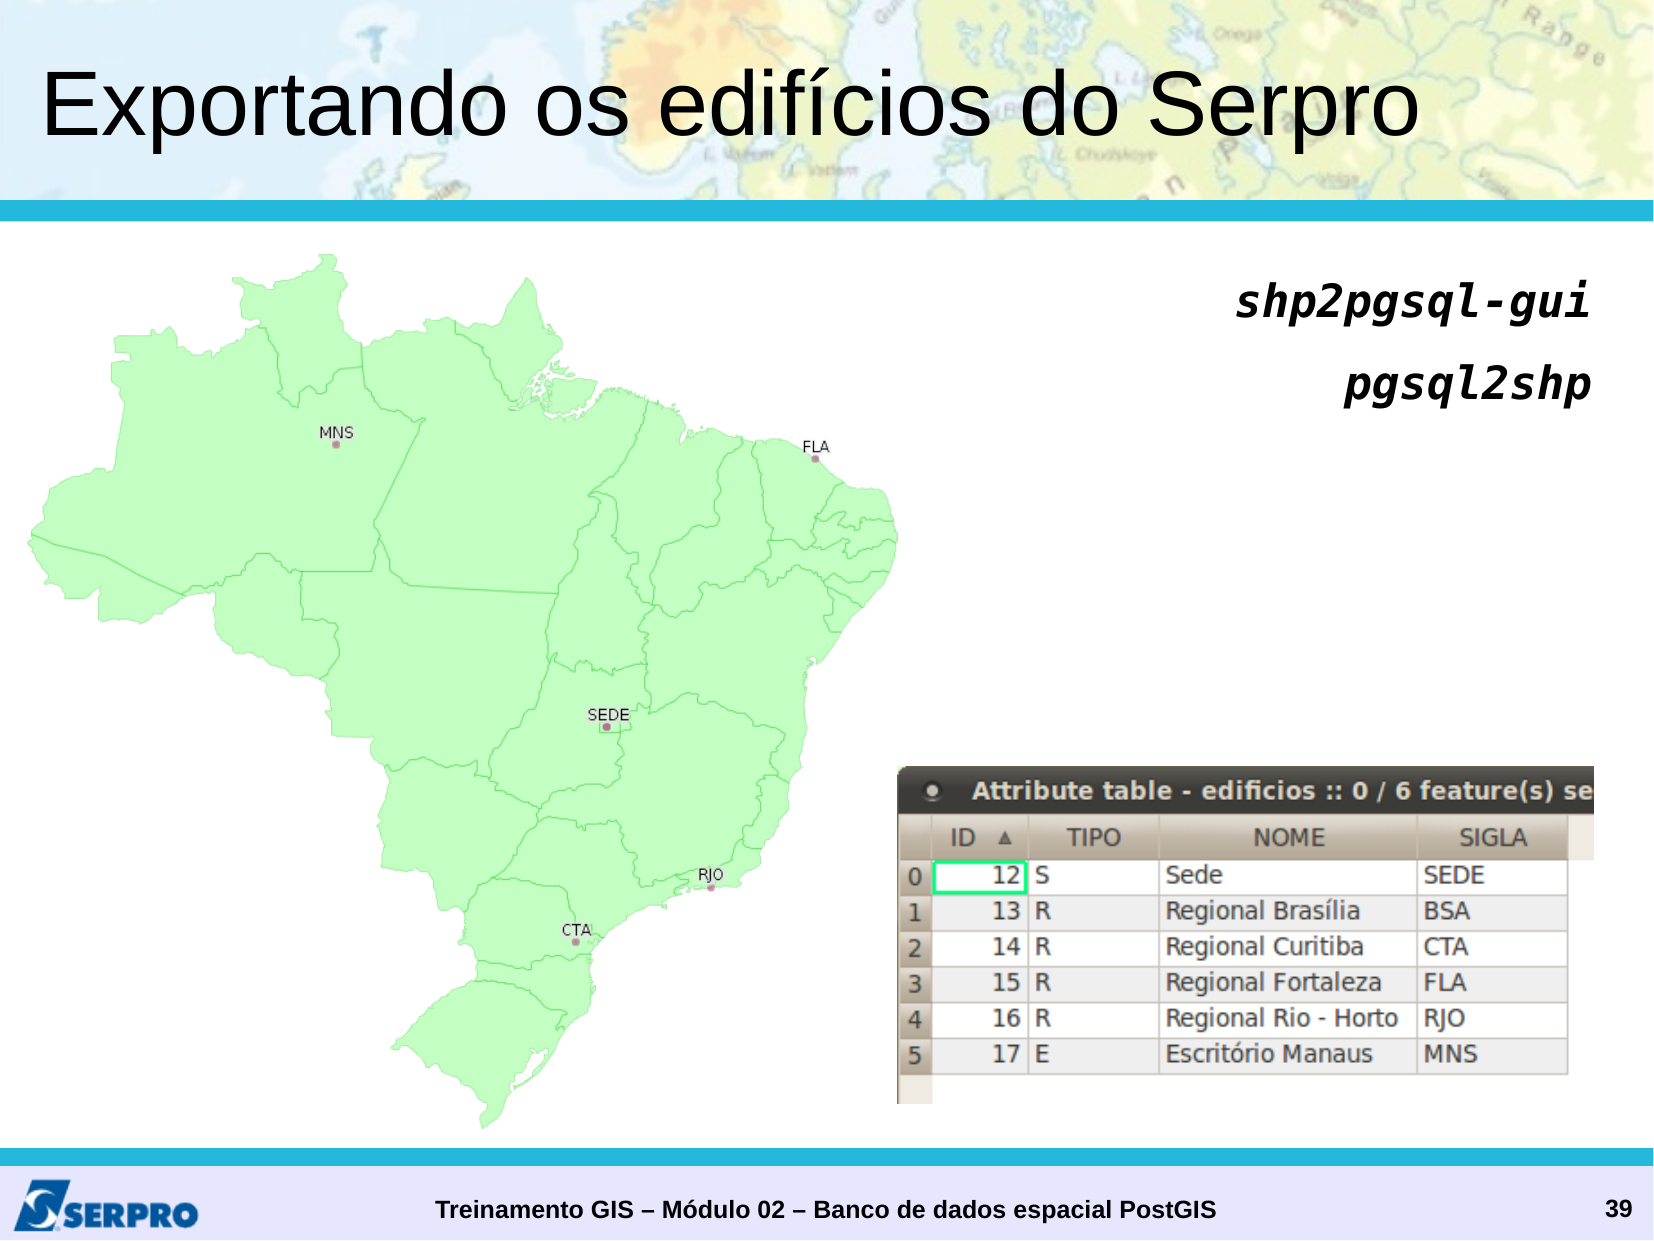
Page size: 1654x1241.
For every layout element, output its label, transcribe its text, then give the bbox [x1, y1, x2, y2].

title Exportando os edifícios do Serpro [40, 49, 1614, 159]
text_box shp2pgsql-gui [1180, 268, 1607, 337]
picture [10, 1177, 201, 1235]
picture [27, 254, 1594, 1129]
text_box pgsql2shp [1180, 349, 1607, 418]
